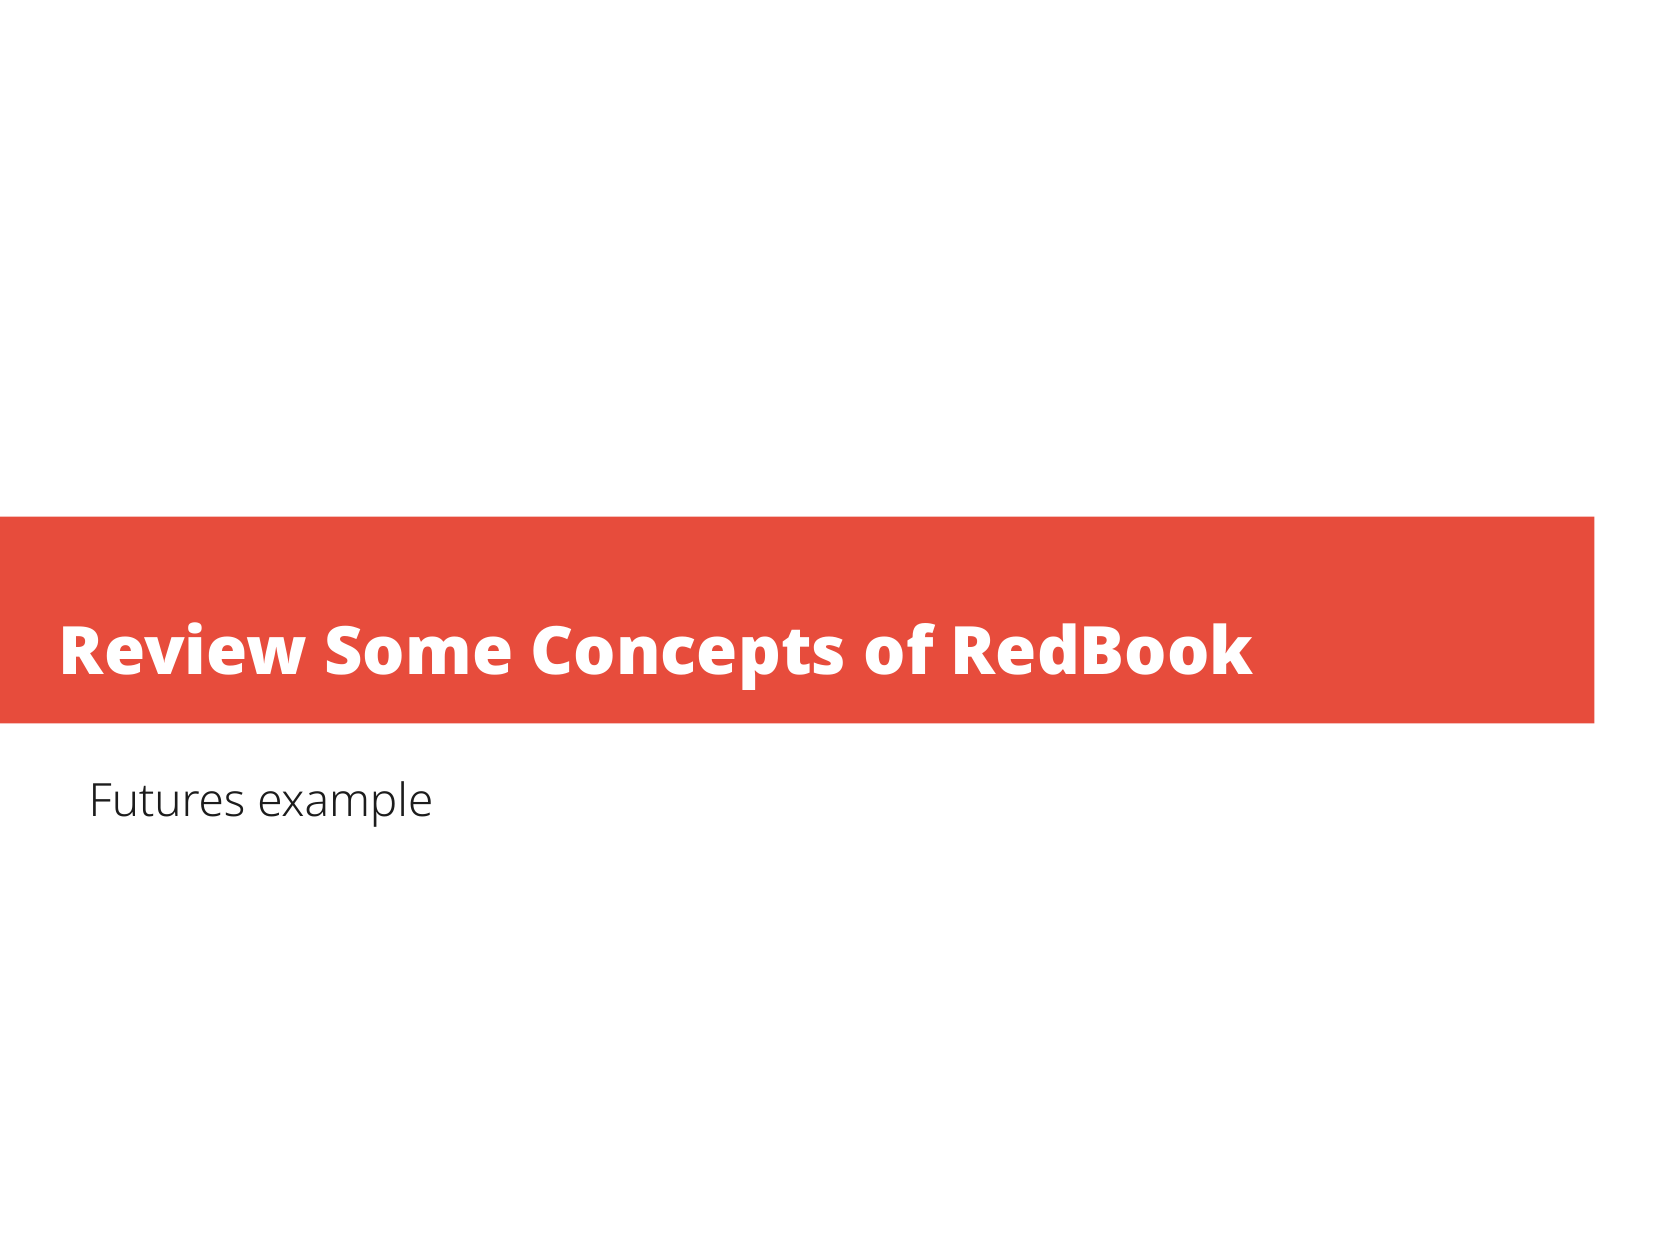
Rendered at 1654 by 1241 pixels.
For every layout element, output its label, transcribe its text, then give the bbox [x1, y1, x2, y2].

subtitle Futures example [88, 767, 1595, 1182]
title Review Some Concepts of RedBook [59, 546, 1595, 694]
